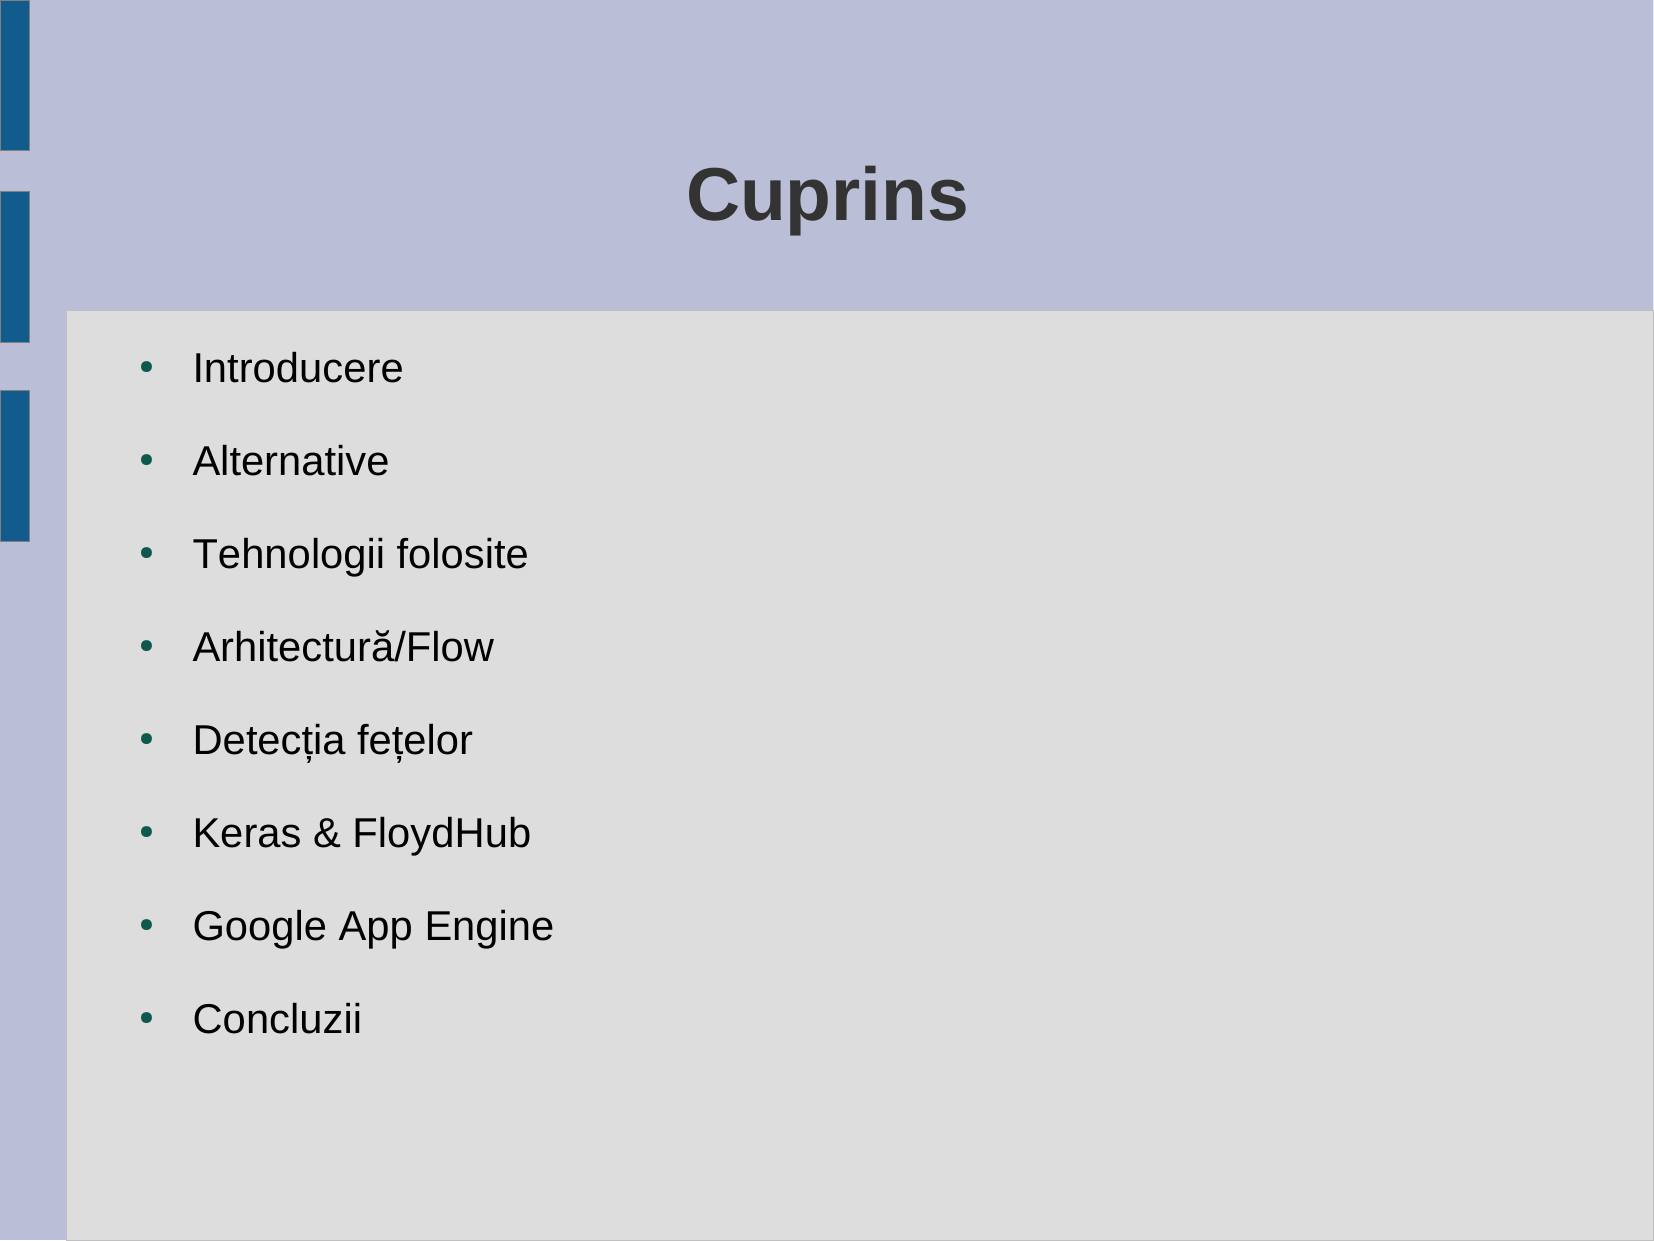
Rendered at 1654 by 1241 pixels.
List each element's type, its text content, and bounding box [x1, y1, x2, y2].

list Introducere Alternative Tehnologii folosite Arhitectură/Flow Detecția fețelor Keras & FloydHub Google App Engine Concluzii [121, 344, 1534, 1127]
title Cuprins [121, 91, 1534, 299]
